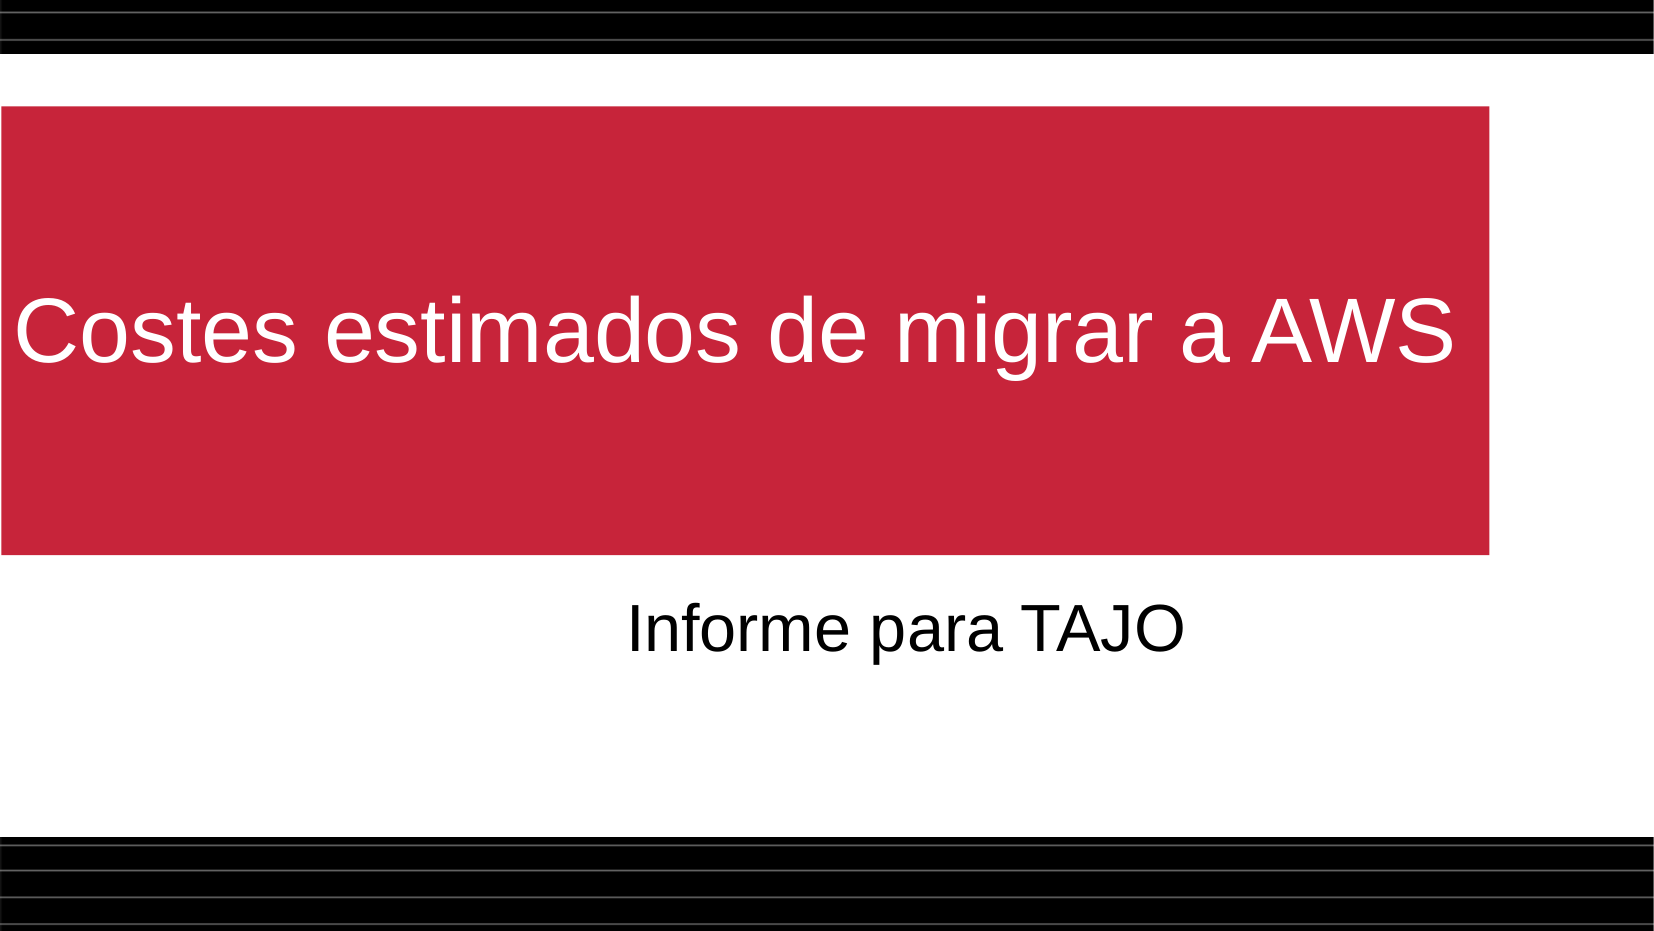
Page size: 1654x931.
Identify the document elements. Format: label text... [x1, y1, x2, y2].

picture [0, 0, 1654, 54]
picture [0, 837, 1654, 931]
subtitle Informe para TAJO [625, 590, 1489, 804]
title Costes estimados de migrar a AWS [1, 106, 1490, 556]
